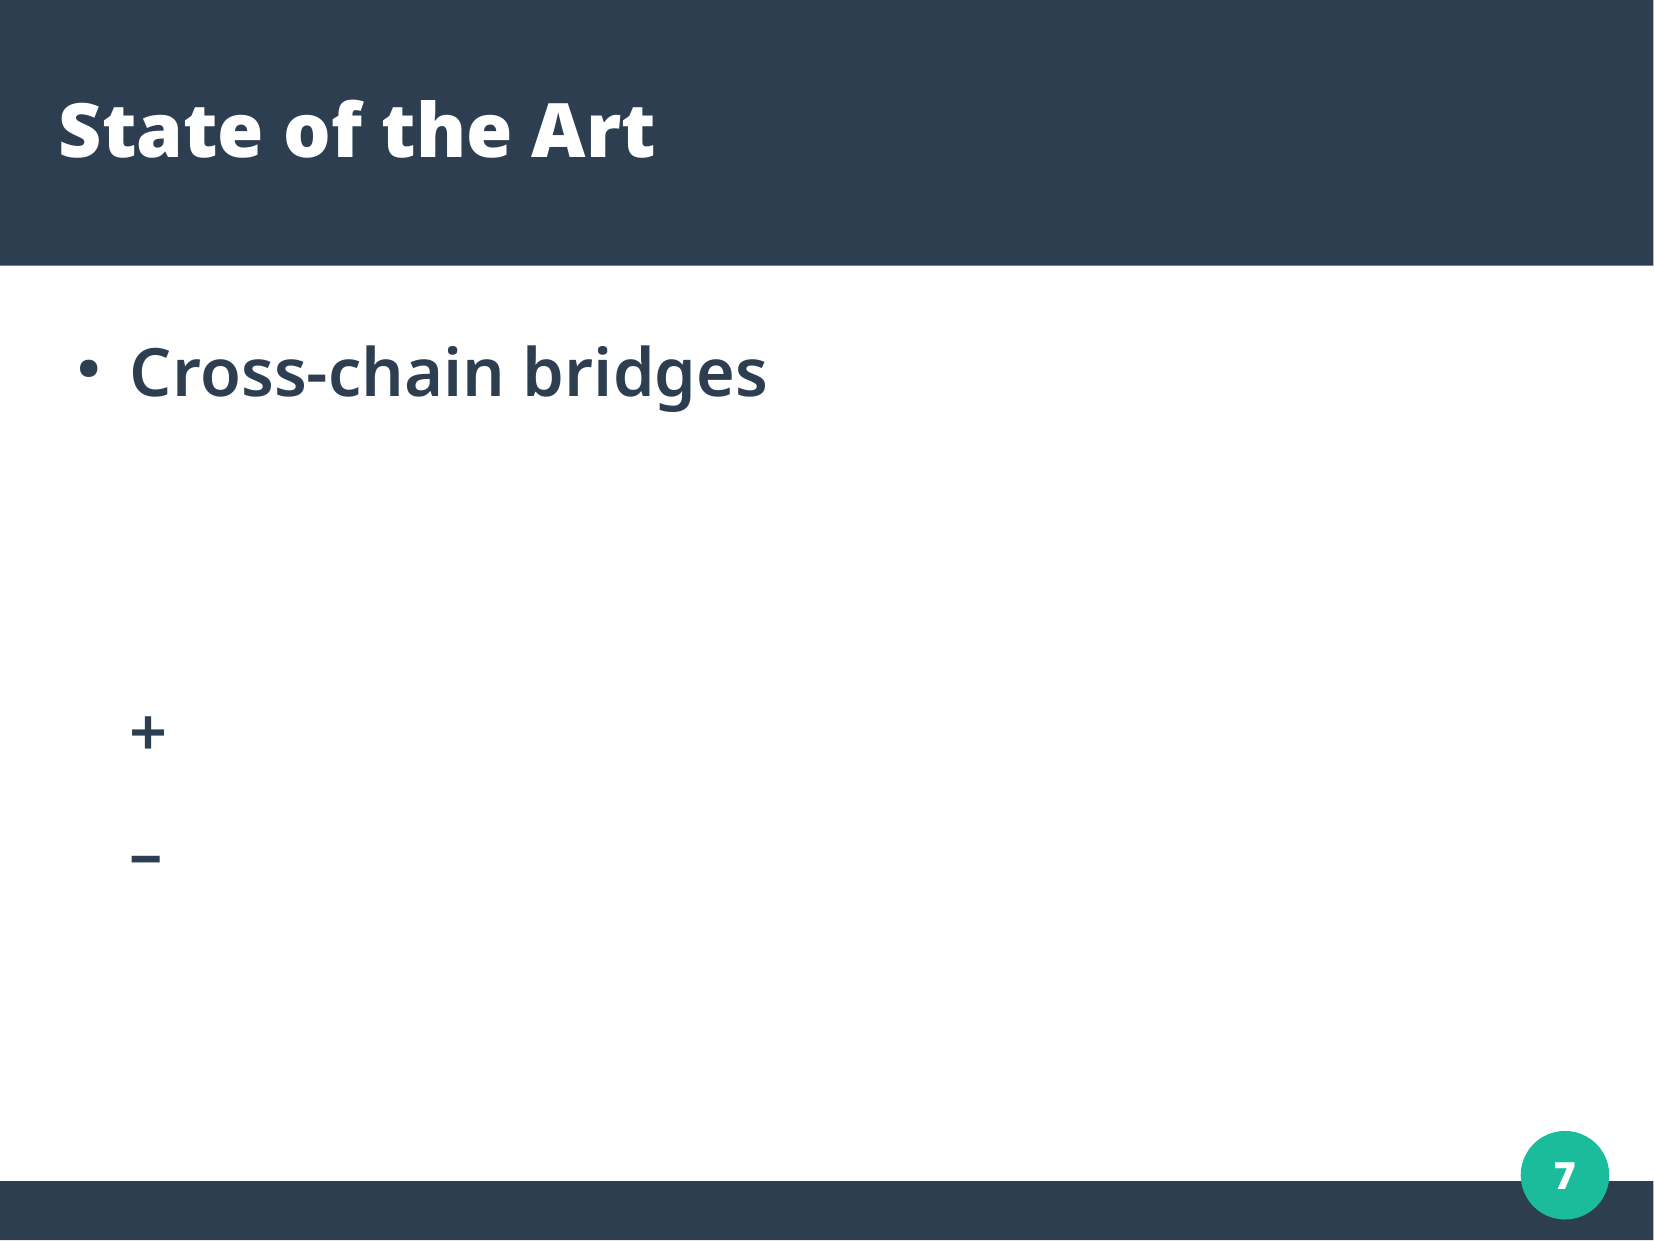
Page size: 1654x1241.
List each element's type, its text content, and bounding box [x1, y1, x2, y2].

list Cross-chain bridges + – [59, 324, 1595, 1152]
title State of the Art [59, 49, 1595, 207]
